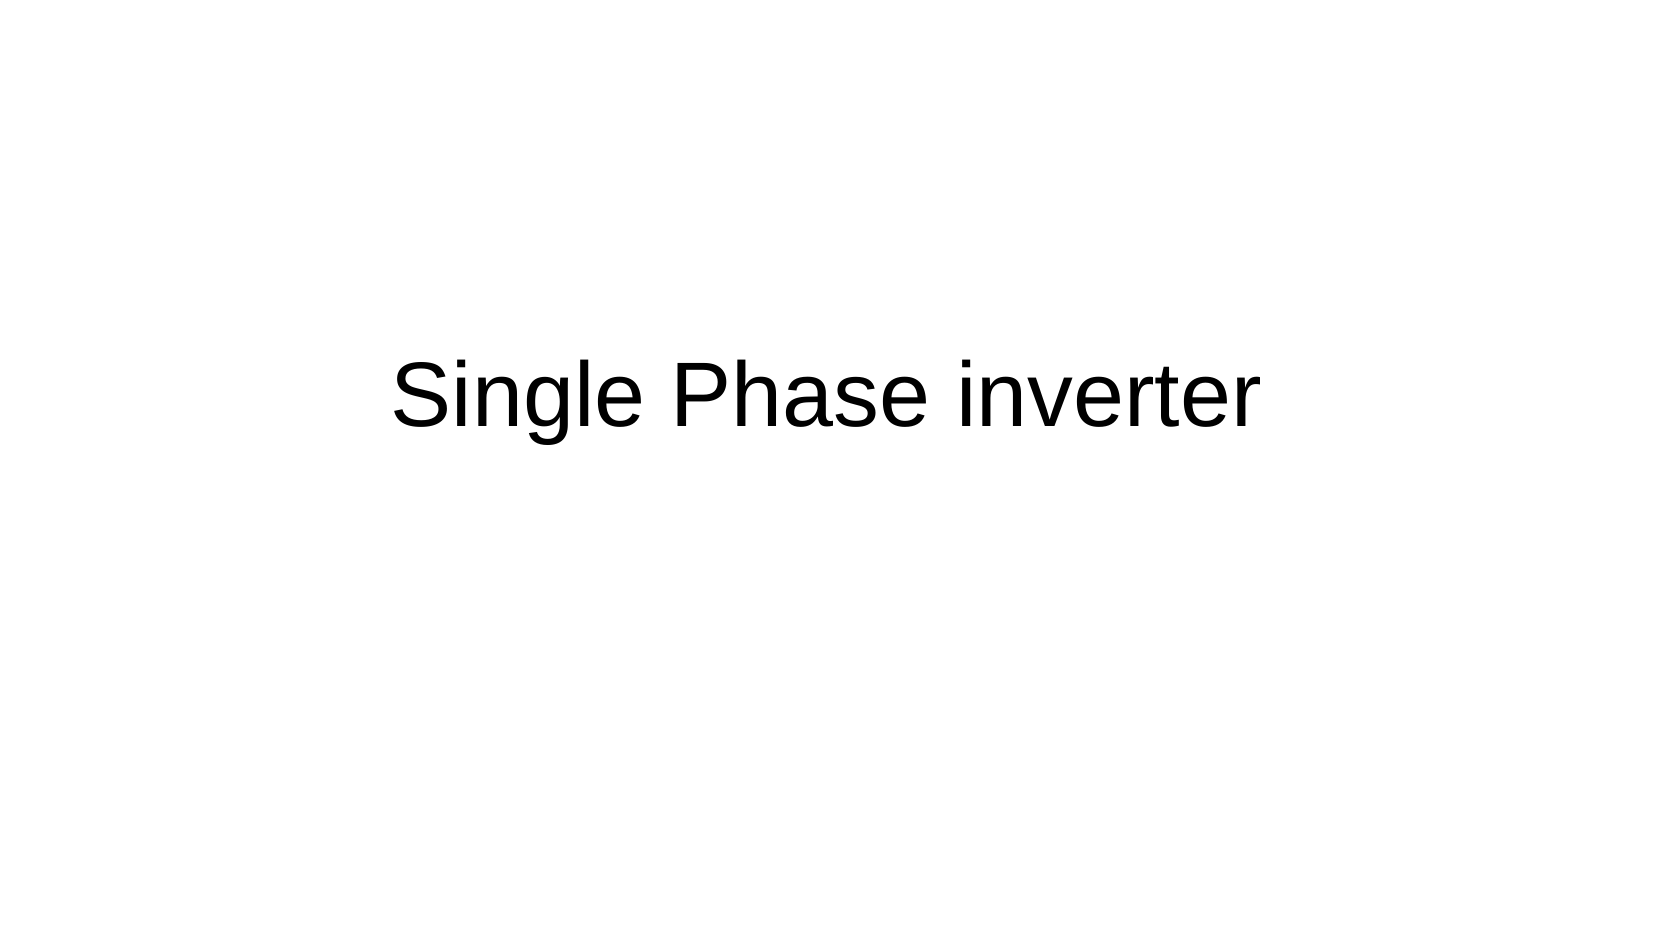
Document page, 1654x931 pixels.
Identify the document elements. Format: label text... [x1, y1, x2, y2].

title Single Phase inverter [82, 317, 1571, 473]
